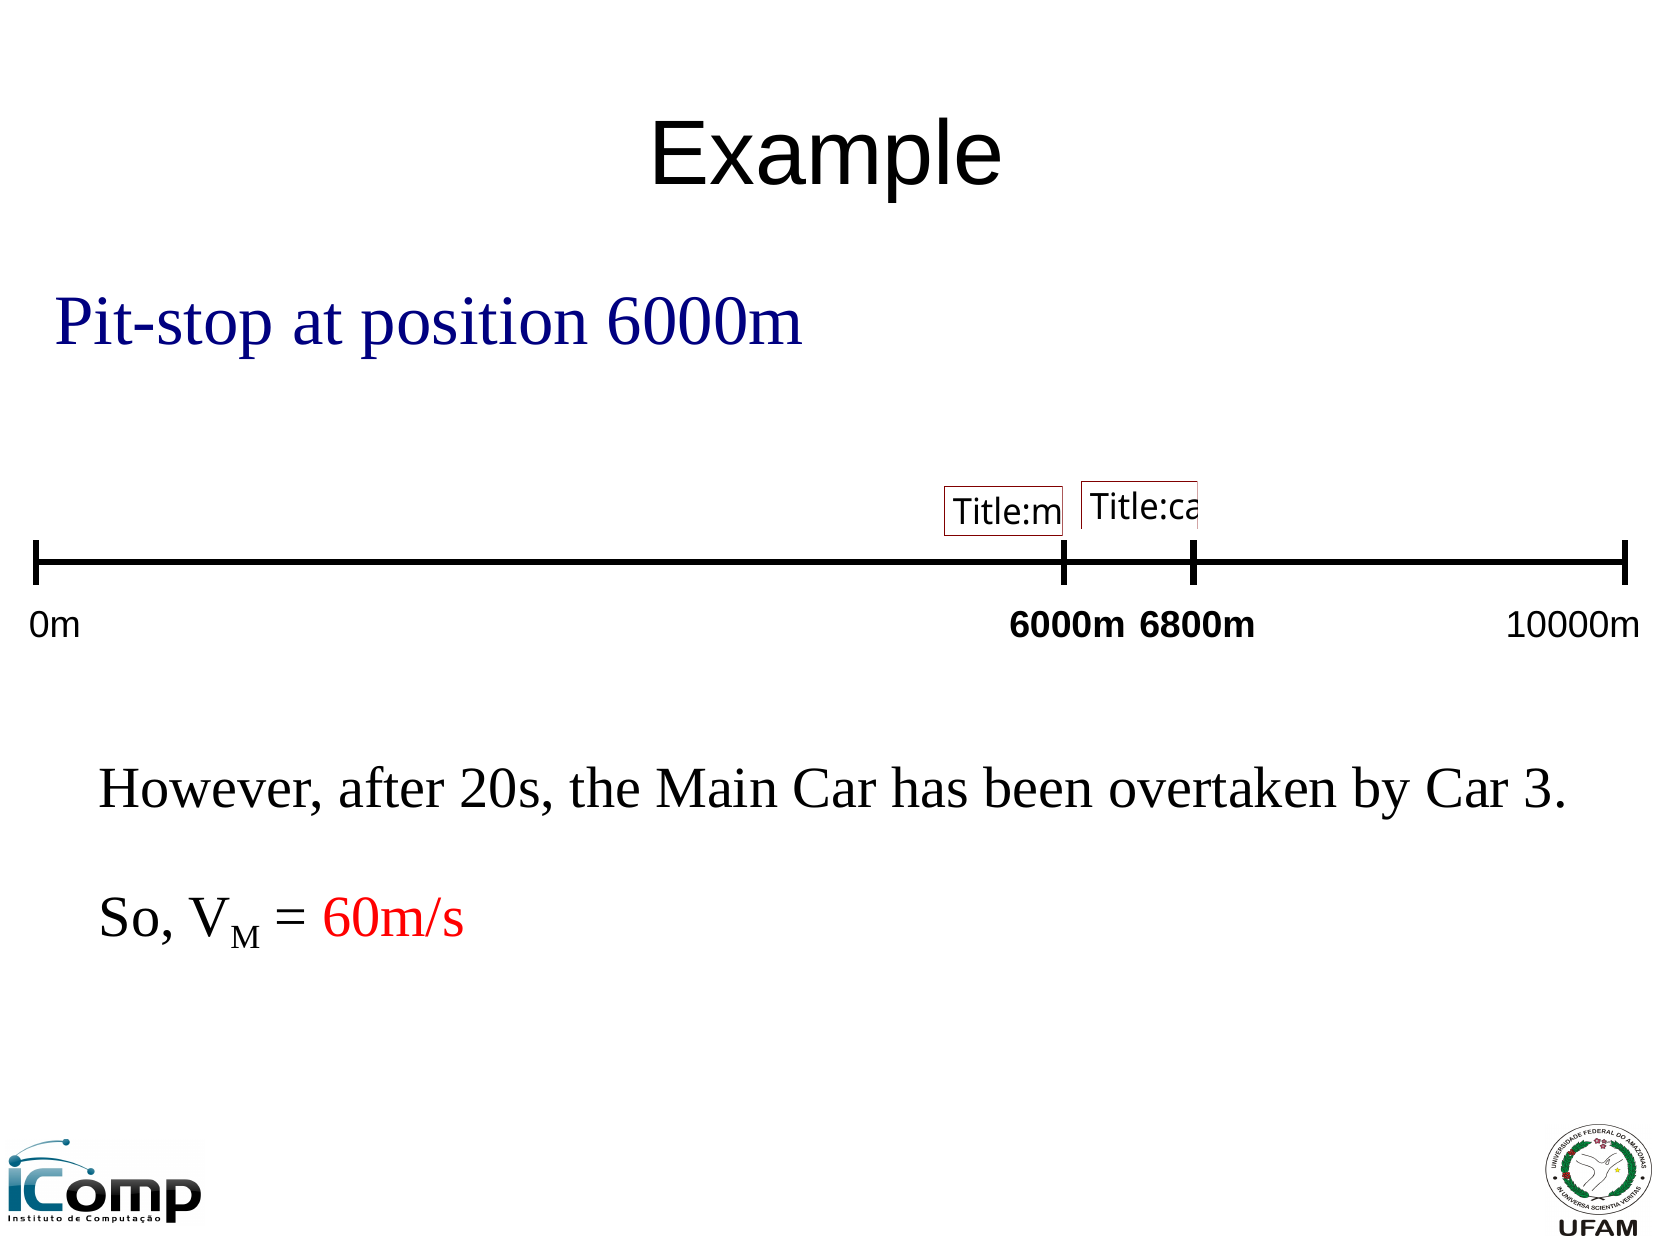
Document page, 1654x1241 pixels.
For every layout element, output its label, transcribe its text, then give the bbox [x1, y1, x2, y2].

picture [1545, 1124, 1652, 1236]
title Example [82, 49, 1571, 257]
text_box 10000m [1490, 596, 1654, 654]
text_box 6800m [1124, 596, 1271, 654]
text_box 0m [14, 596, 96, 654]
picture [5, 1139, 205, 1226]
picture [941, 483, 1063, 536]
picture [1078, 478, 1198, 529]
text_box Pit-stop at position 6000m [39, 274, 820, 368]
text_box However, after 20s, the Main Car has been overtaken by Car 3. So, VM = 60m/s [83, 748, 1584, 964]
text_box 6000m [994, 596, 1124, 654]
